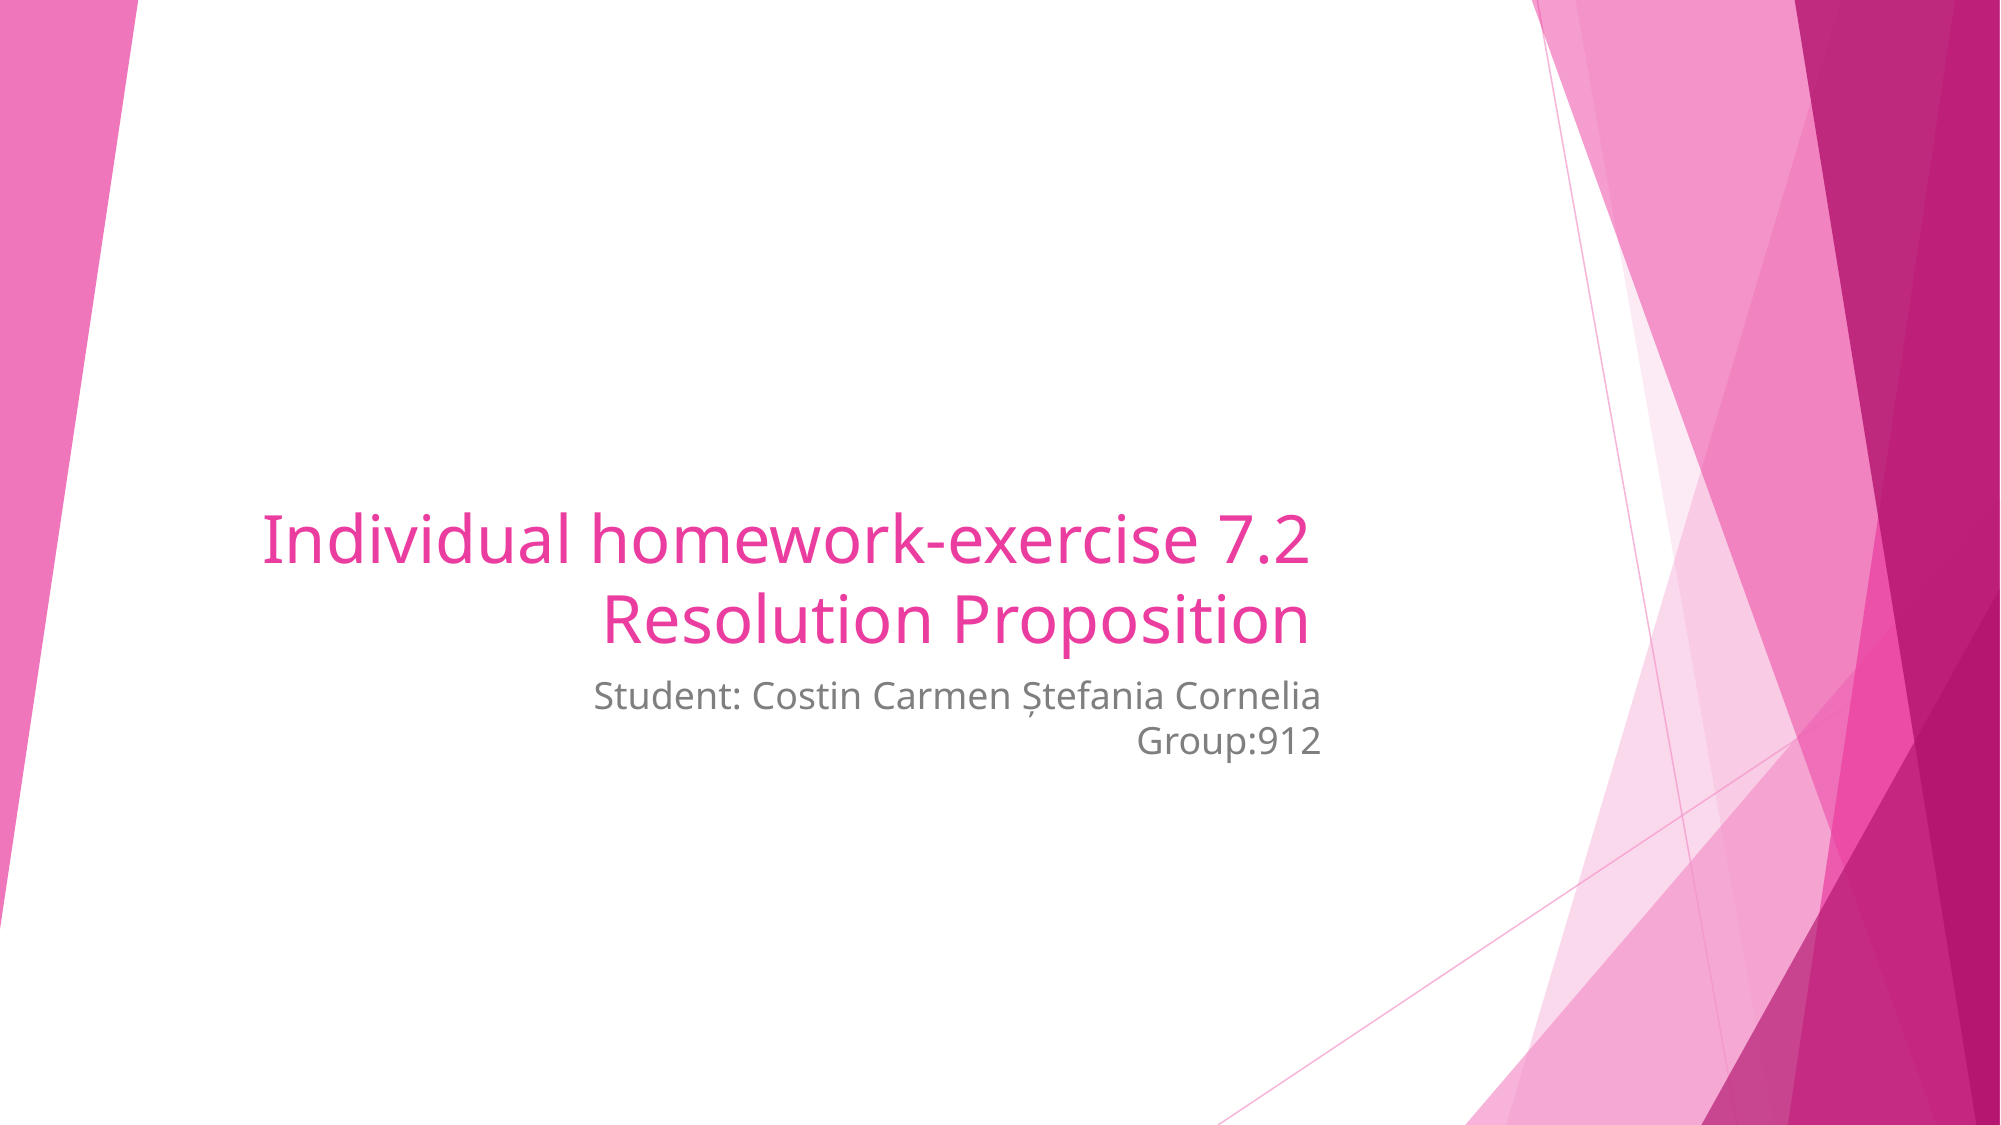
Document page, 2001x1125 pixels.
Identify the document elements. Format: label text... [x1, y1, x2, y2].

subtitle Student: Costin Carmen Ștefania Cornelia Group:912 [247, 664, 1522, 845]
title Individual homework-exercise 7.2 Resolution Proposition [247, 394, 1522, 664]
